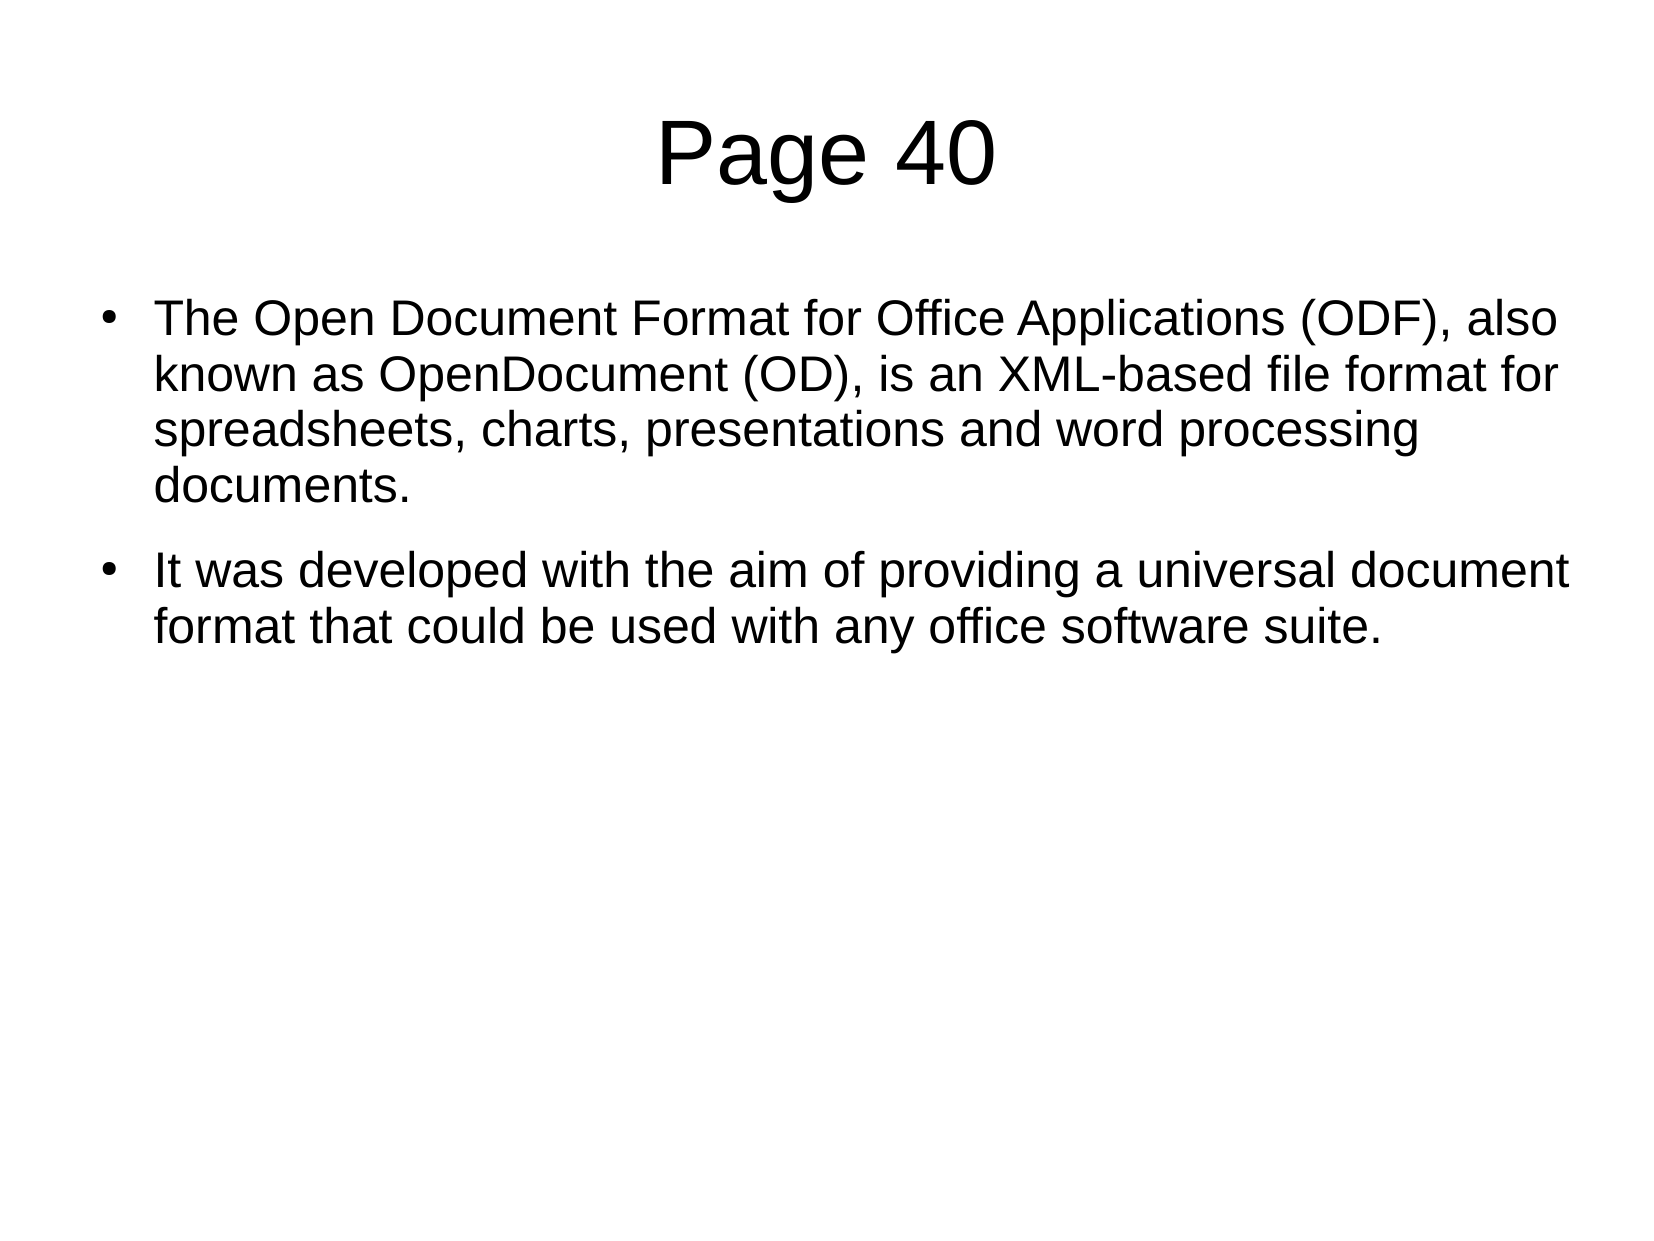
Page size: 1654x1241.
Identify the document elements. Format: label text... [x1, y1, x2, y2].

title Page 40 [82, 49, 1571, 257]
list The Open Document Format for Office Applications (ODF), also known as OpenDocument (OD), is an XML-based file format for spreadsheets, charts, presentations and word processing documents. It was developed with the aim of providing a universal document format that could be used with any office software suite. [82, 290, 1571, 1109]
